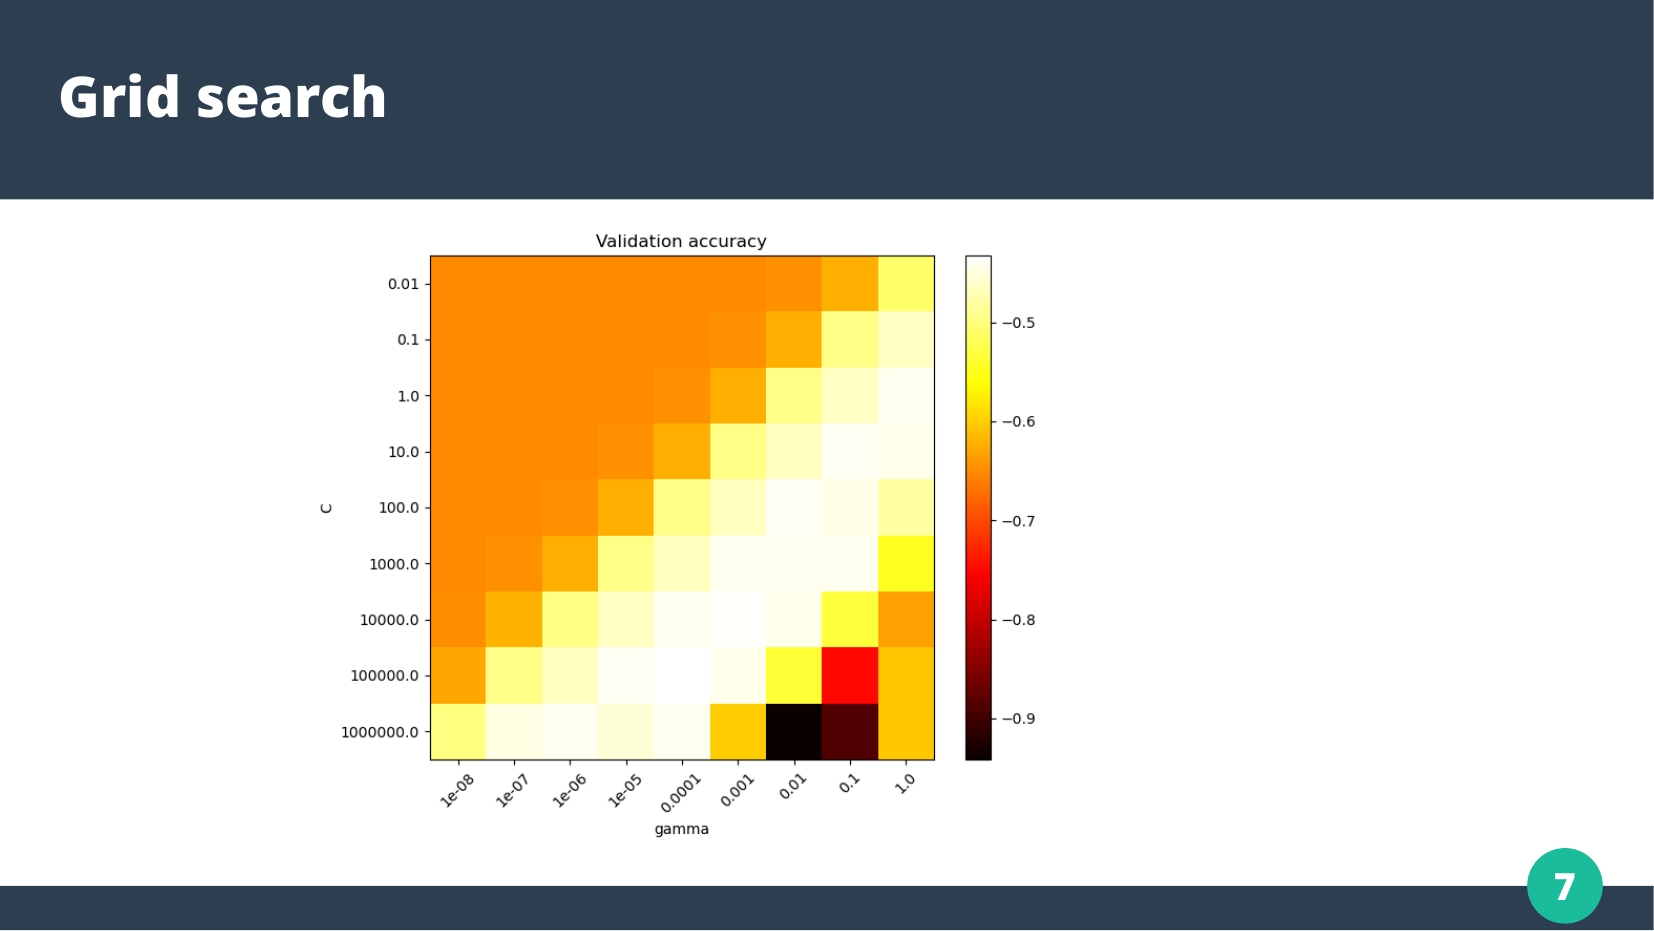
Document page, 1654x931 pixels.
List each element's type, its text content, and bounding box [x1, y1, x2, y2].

picture [262, 224, 1102, 854]
title Grid search [59, 37, 1595, 156]
